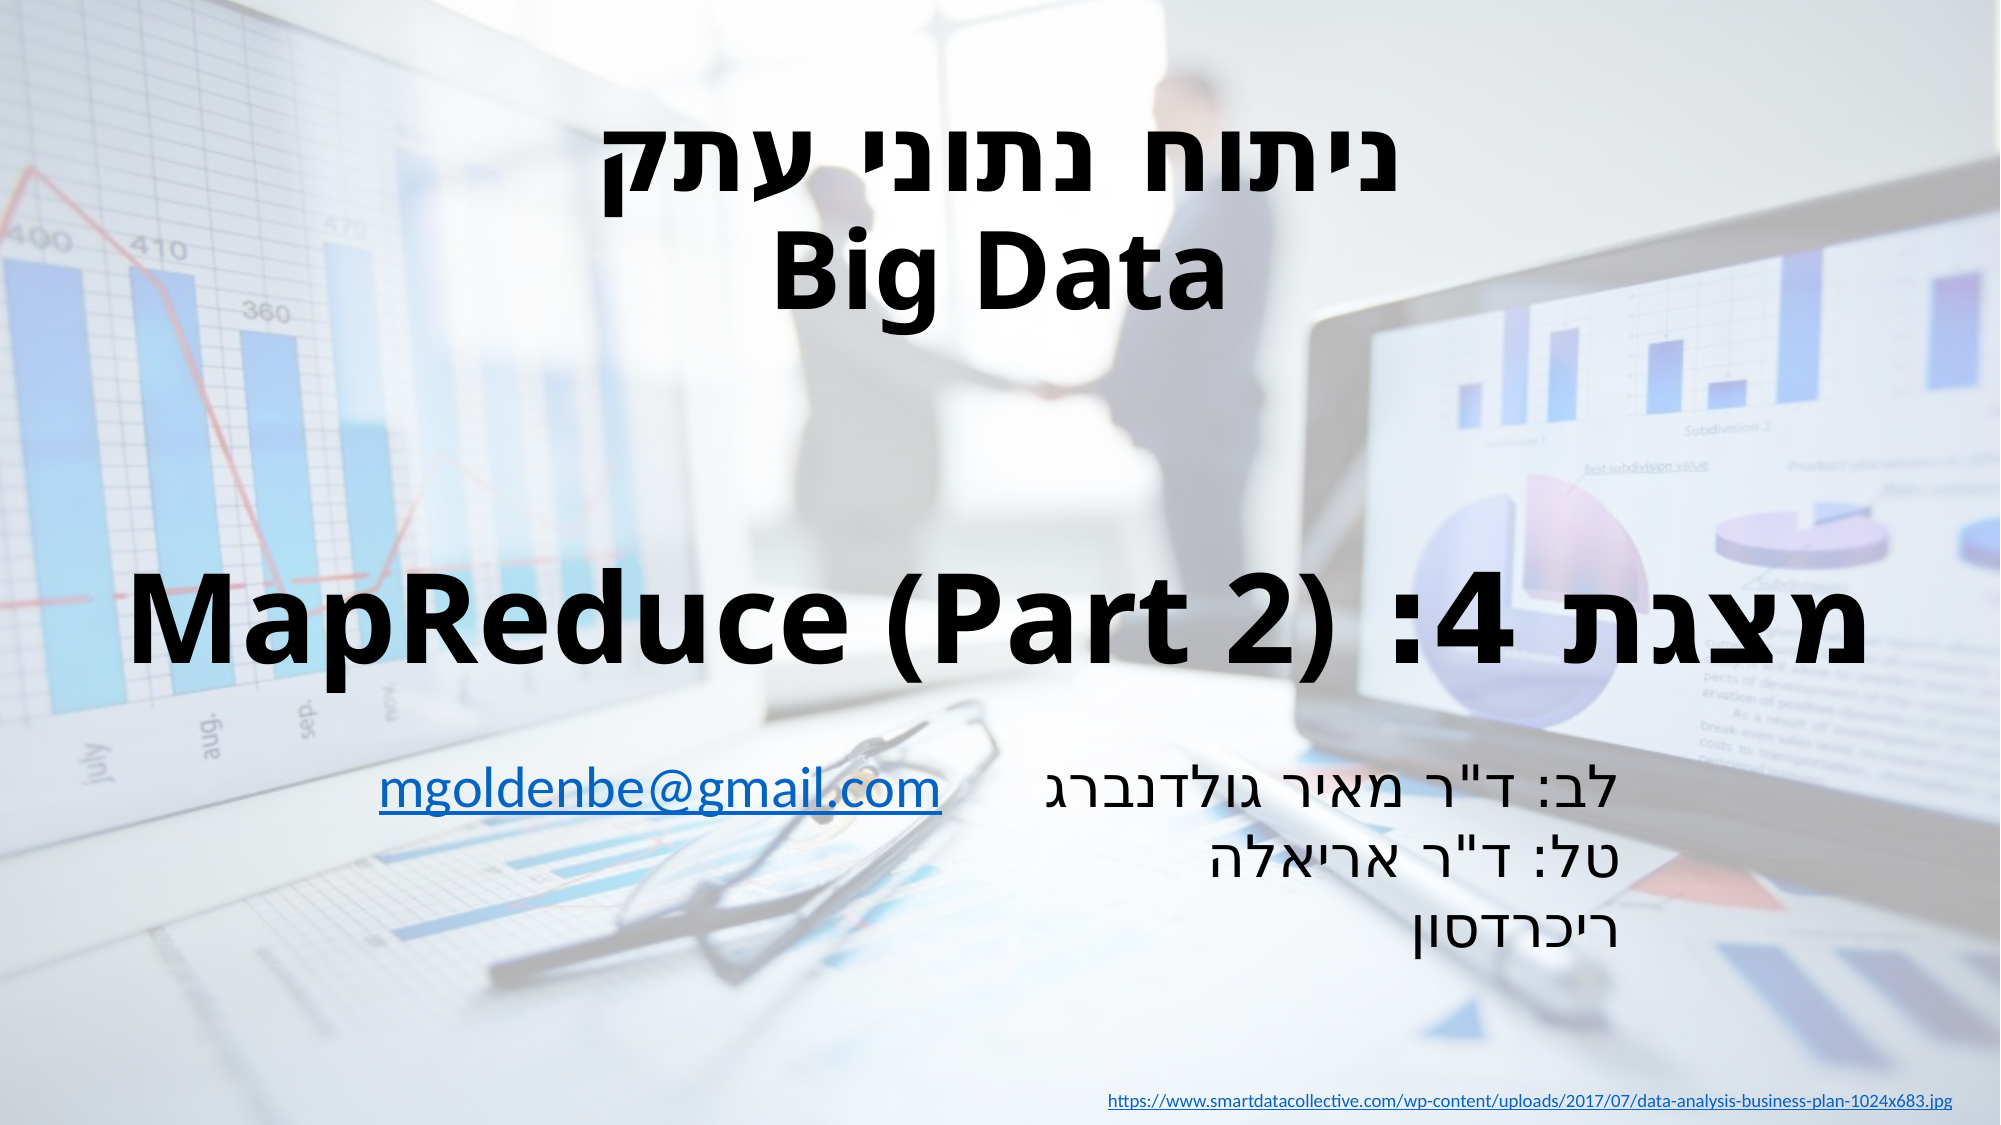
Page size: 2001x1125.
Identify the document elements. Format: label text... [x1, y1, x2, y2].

text_box https://www.smartdatacollective.com/wp-content/uploads/2017/07/data-analysis-business-plan-1024x683.jpg [1093, 1081, 1980, 1119]
title ניתוח נתוני עתק Big Data [249, 89, 1750, 341]
text_box מצגת 4: MapReduce (Part 2) [0, 447, 2000, 698]
text_box [0, 698, 2000, 1125]
text_box לב: ד"ר מאיר גולדנברג טל: ד"ר אריאלה ריכרדסון [1003, 741, 1637, 967]
text_box mgoldenbe@gmail.com [363, 741, 985, 827]
text_box [0, 0, 2000, 447]
